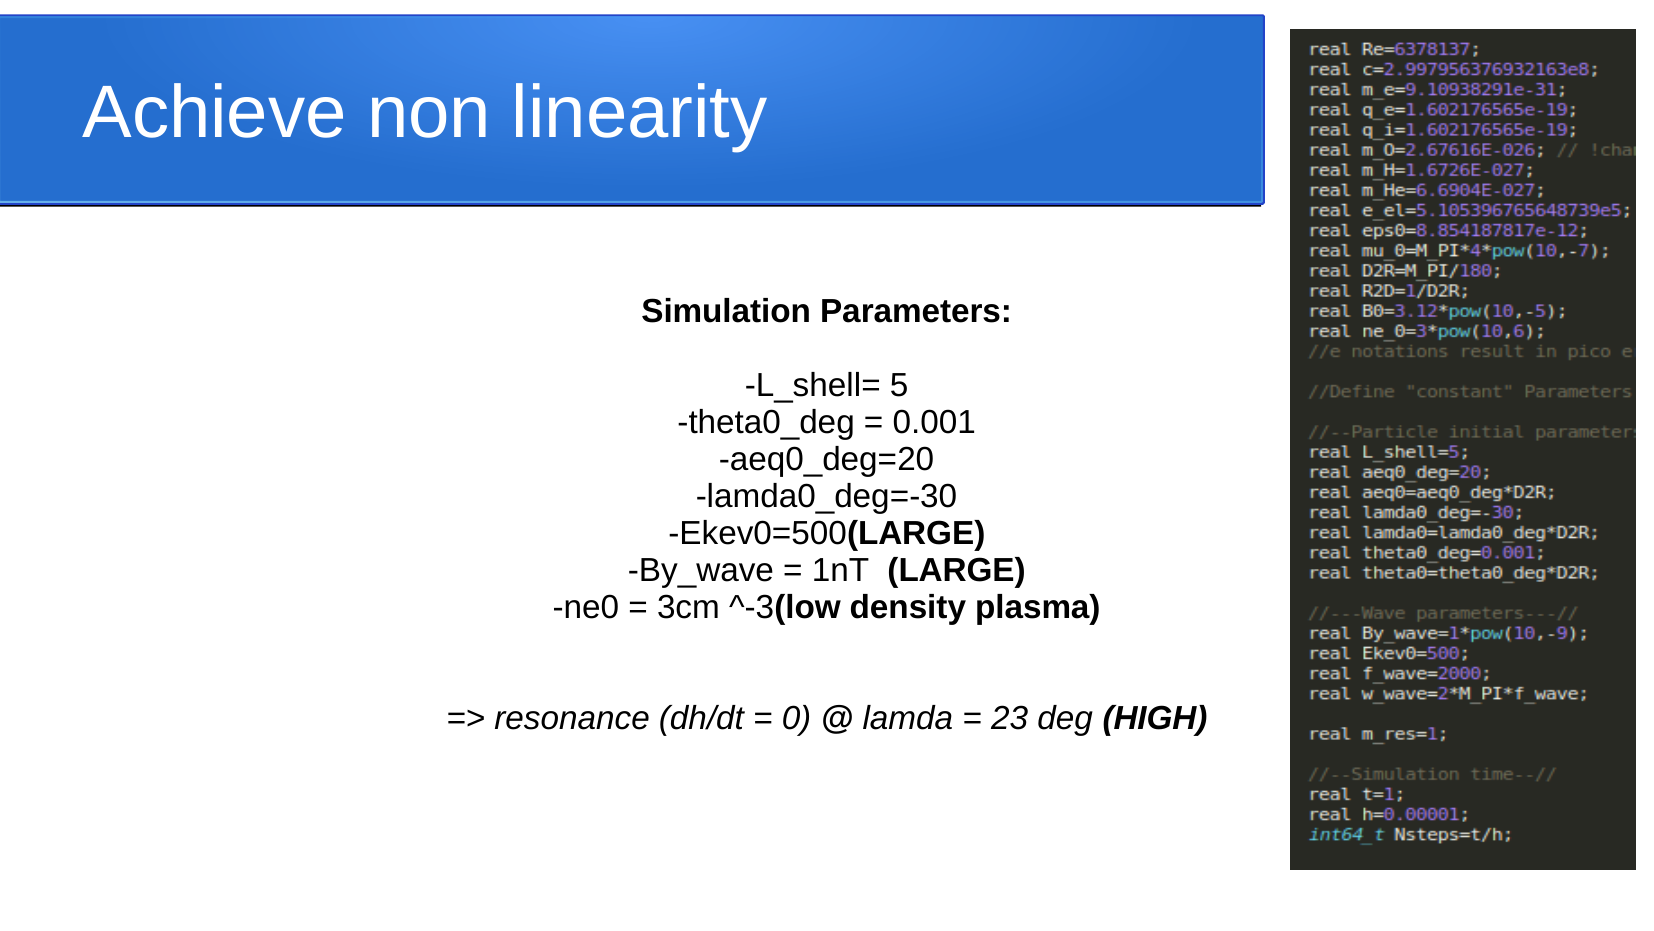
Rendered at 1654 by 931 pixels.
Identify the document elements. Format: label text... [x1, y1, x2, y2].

title Achieve non linearity [82, 35, 1235, 189]
subtitle Simulation Parameters: -L_shell= 5 -theta0_deg = 0.001 -aeq0_deg=20 -lamda0_deg=-30 -Ekev0=500(LARGE) -By_wave = 1nT (LARGE) -ne0 = 3cm ^-3(low density plasma) => resonance (dh/dt = 0) @ lamda = 23 deg (HIGH) [82, 218, 1571, 886]
picture [1290, 29, 1636, 871]
